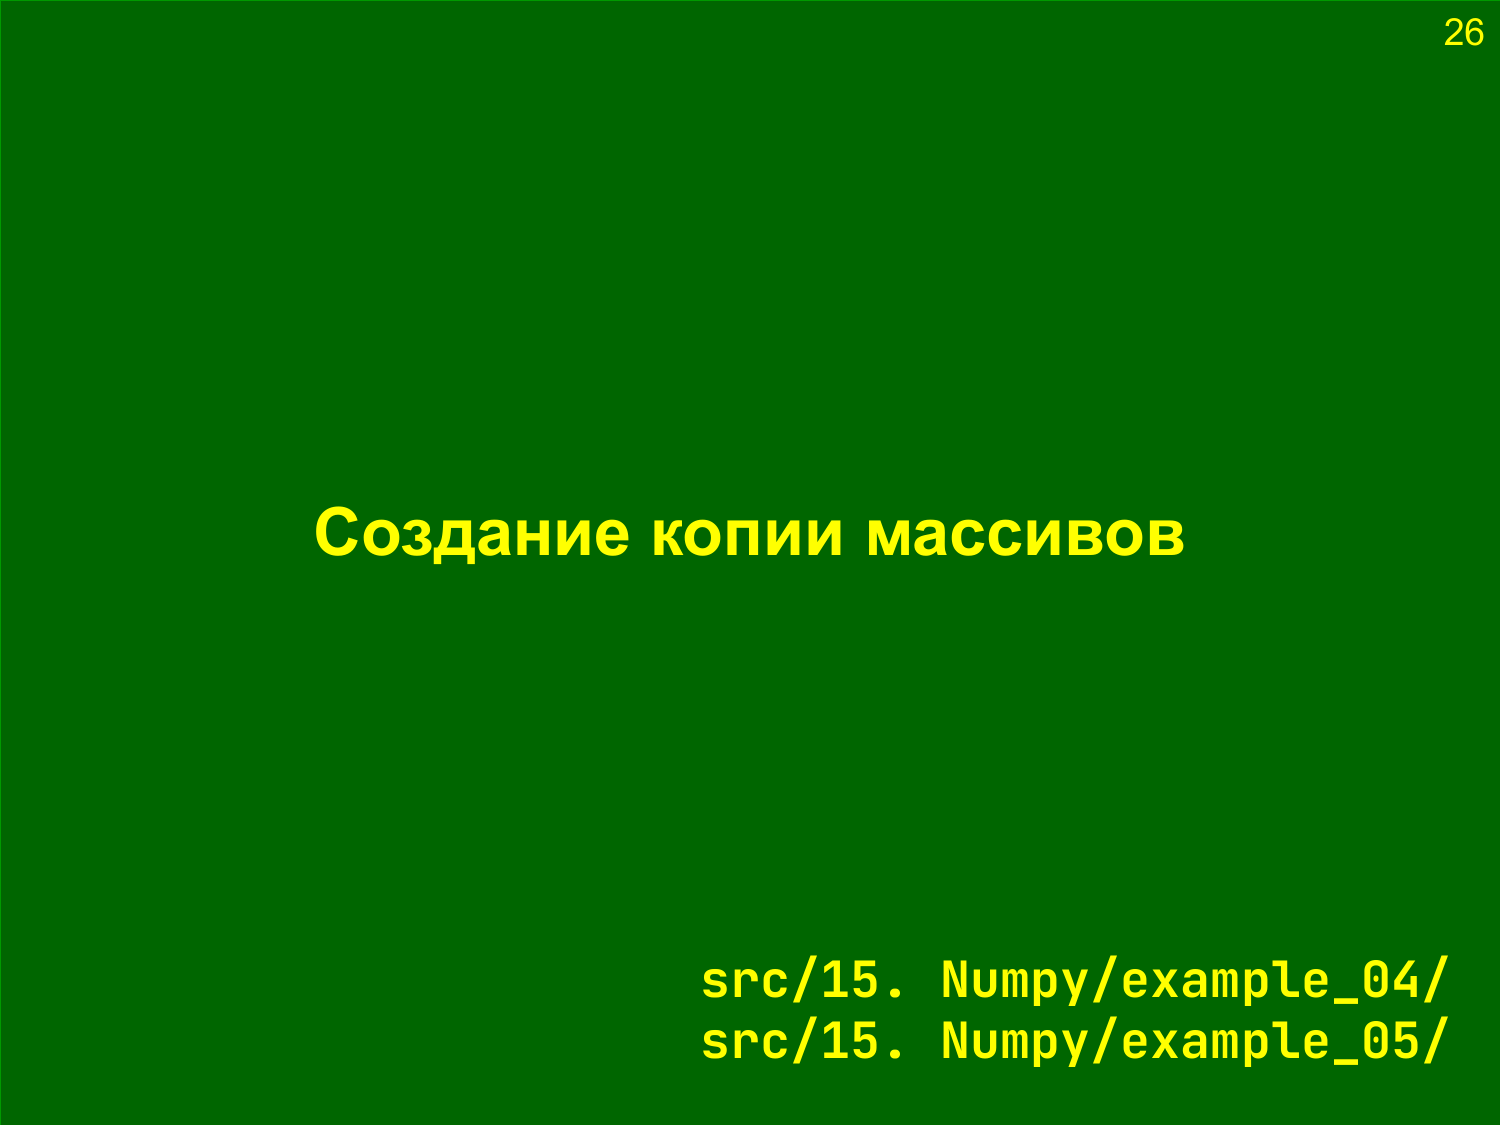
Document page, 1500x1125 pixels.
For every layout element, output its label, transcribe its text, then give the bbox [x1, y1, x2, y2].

title src/15. Numpy/example_04/ src/15. Numpy/example_05/ [20, 898, 1451, 1123]
title Создание копии массивов [75, 419, 1426, 645]
